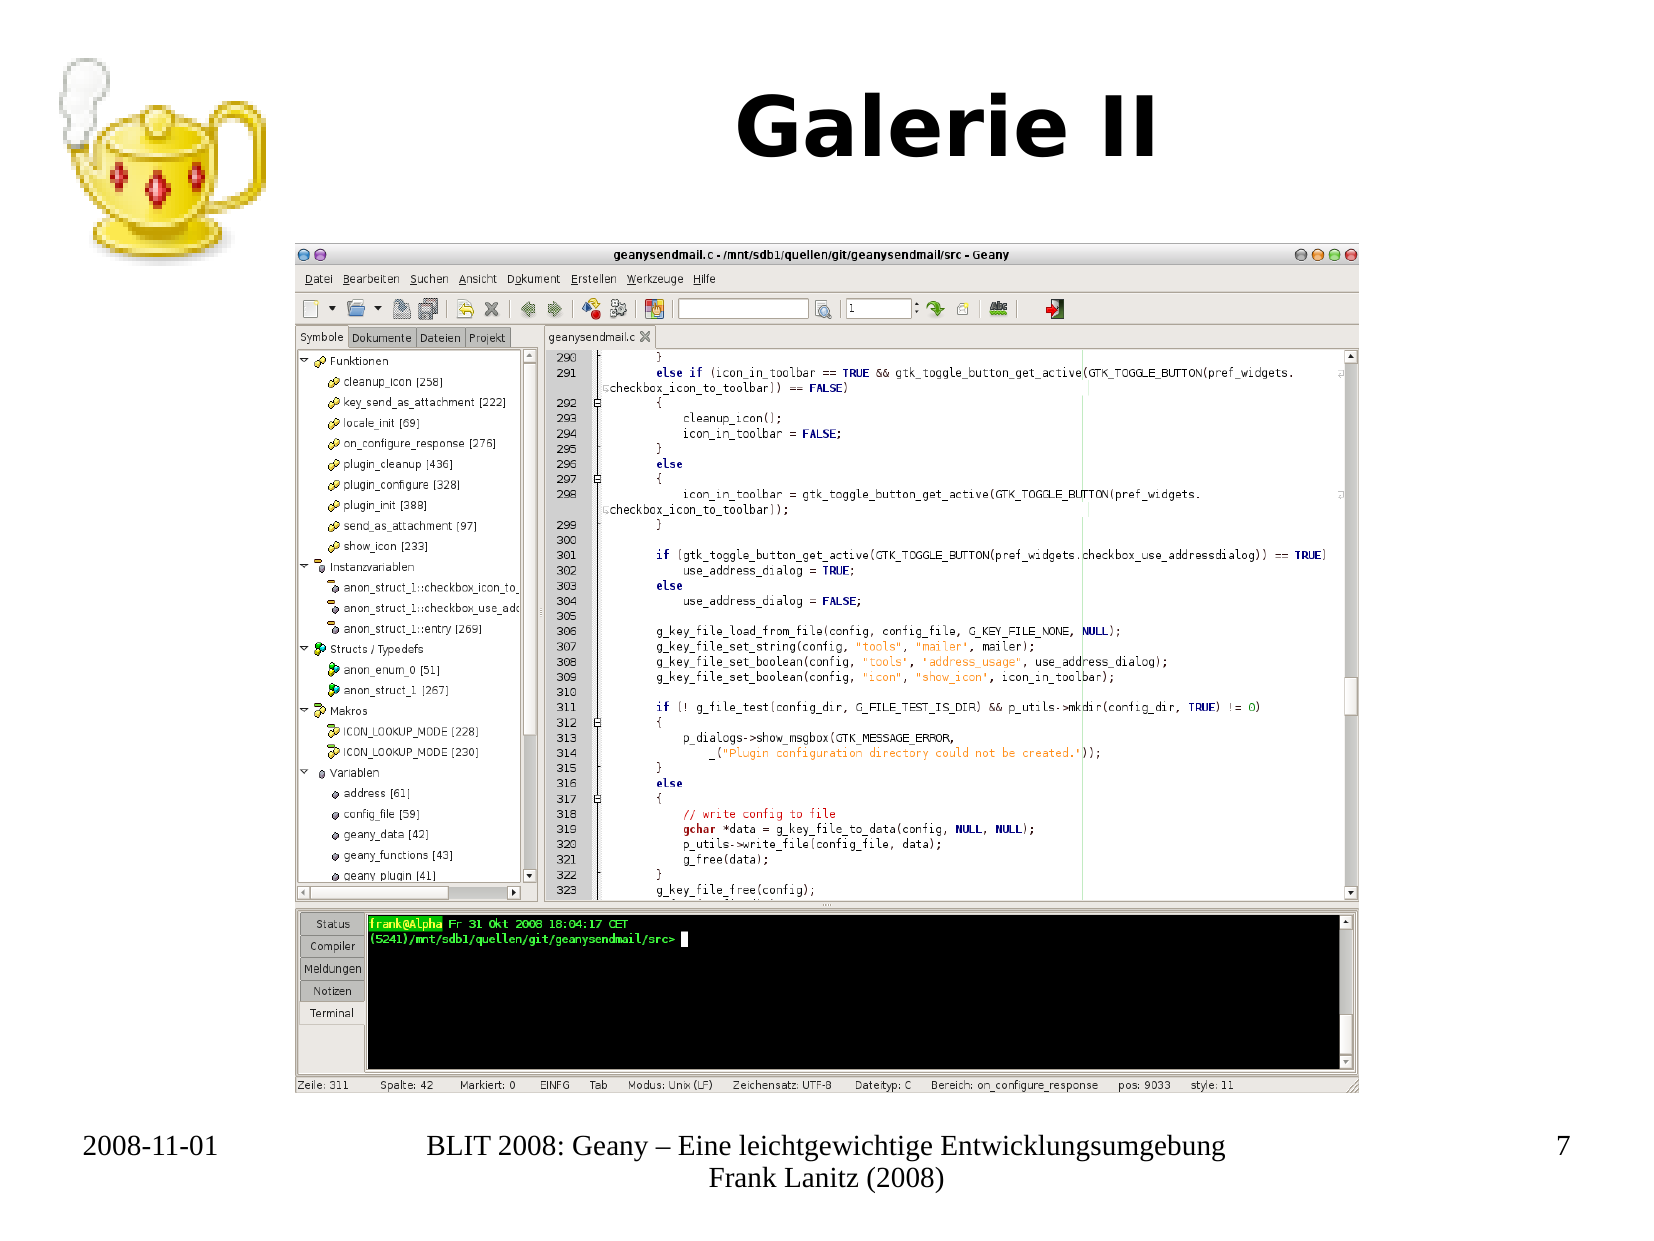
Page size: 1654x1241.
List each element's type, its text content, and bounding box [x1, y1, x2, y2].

title Galerie II [324, 56, 1571, 200]
picture [295, 243, 1359, 1093]
picture [59, 58, 266, 266]
